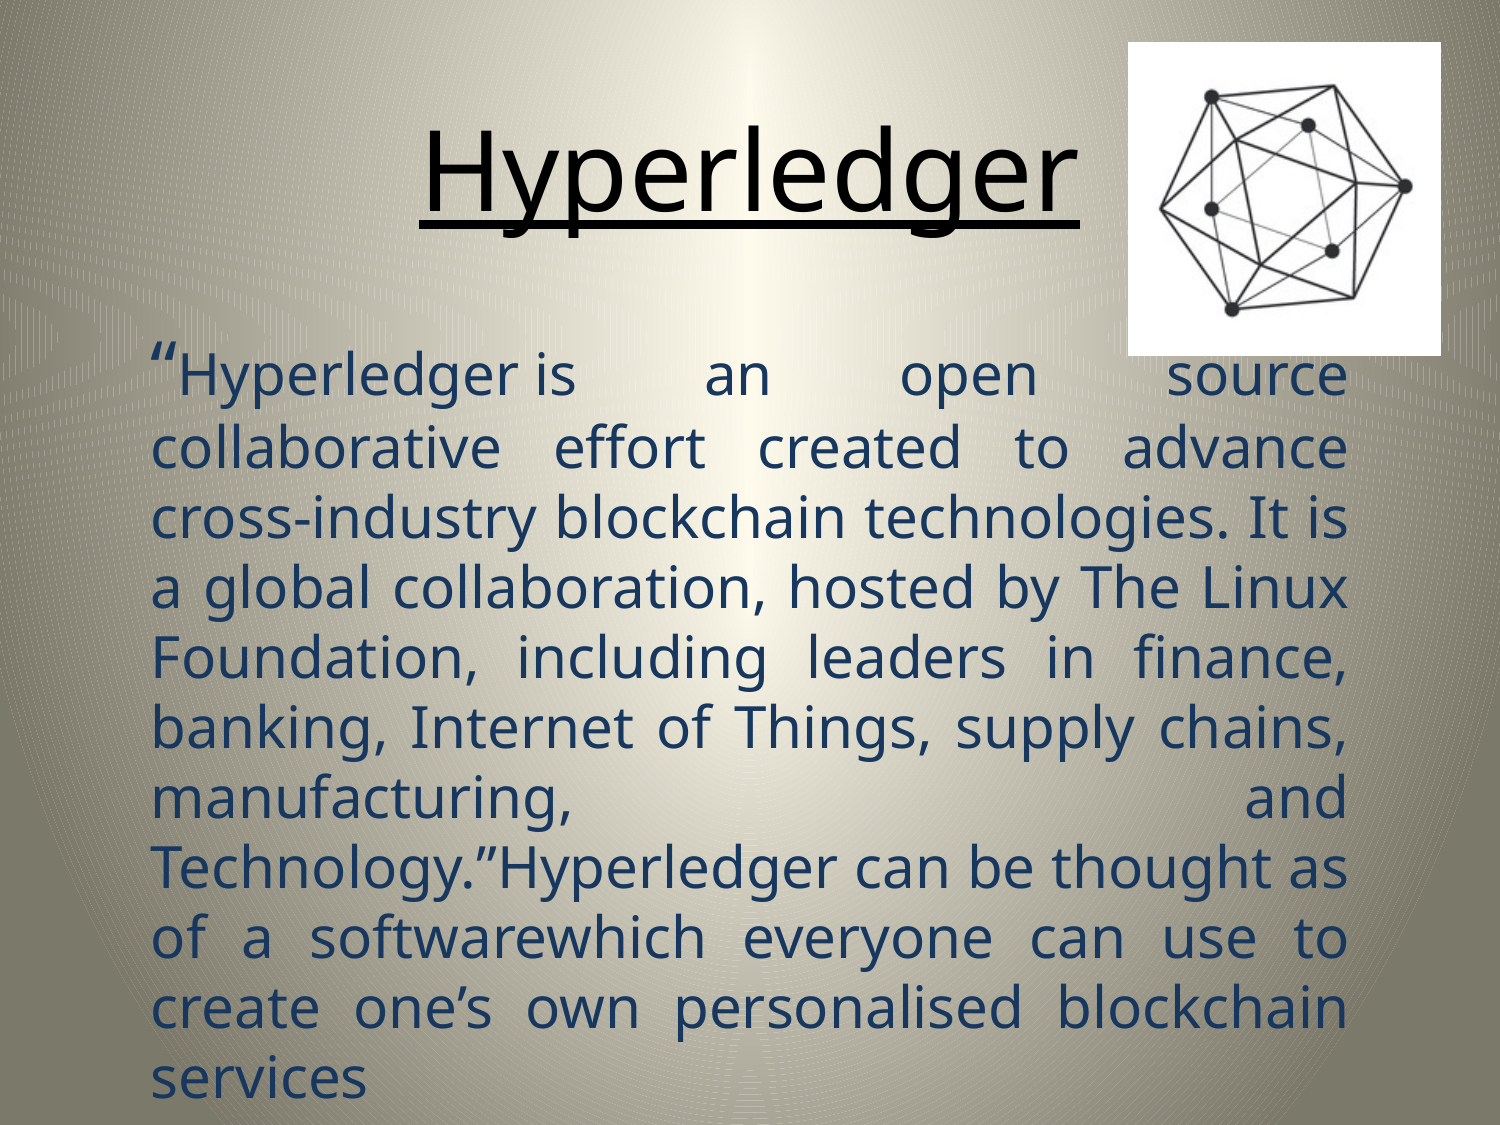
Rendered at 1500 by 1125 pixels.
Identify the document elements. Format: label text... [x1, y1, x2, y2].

title Hyperledger [112, 46, 1128, 288]
subtitle “Hyperledger is an open source collaborative effort created to advance cross-industry blockchain technologies. It is a global collaboration, hosted by The Linux Foundation, including leaders in finance, banking, Internet of Things, supply chains, manufacturing, and Technology.”Hyperledger can be thought as of a softwarewhich everyone can use to create one’s own personalised blockchain services [135, 208, 1365, 1083]
picture [1128, 42, 1441, 356]
